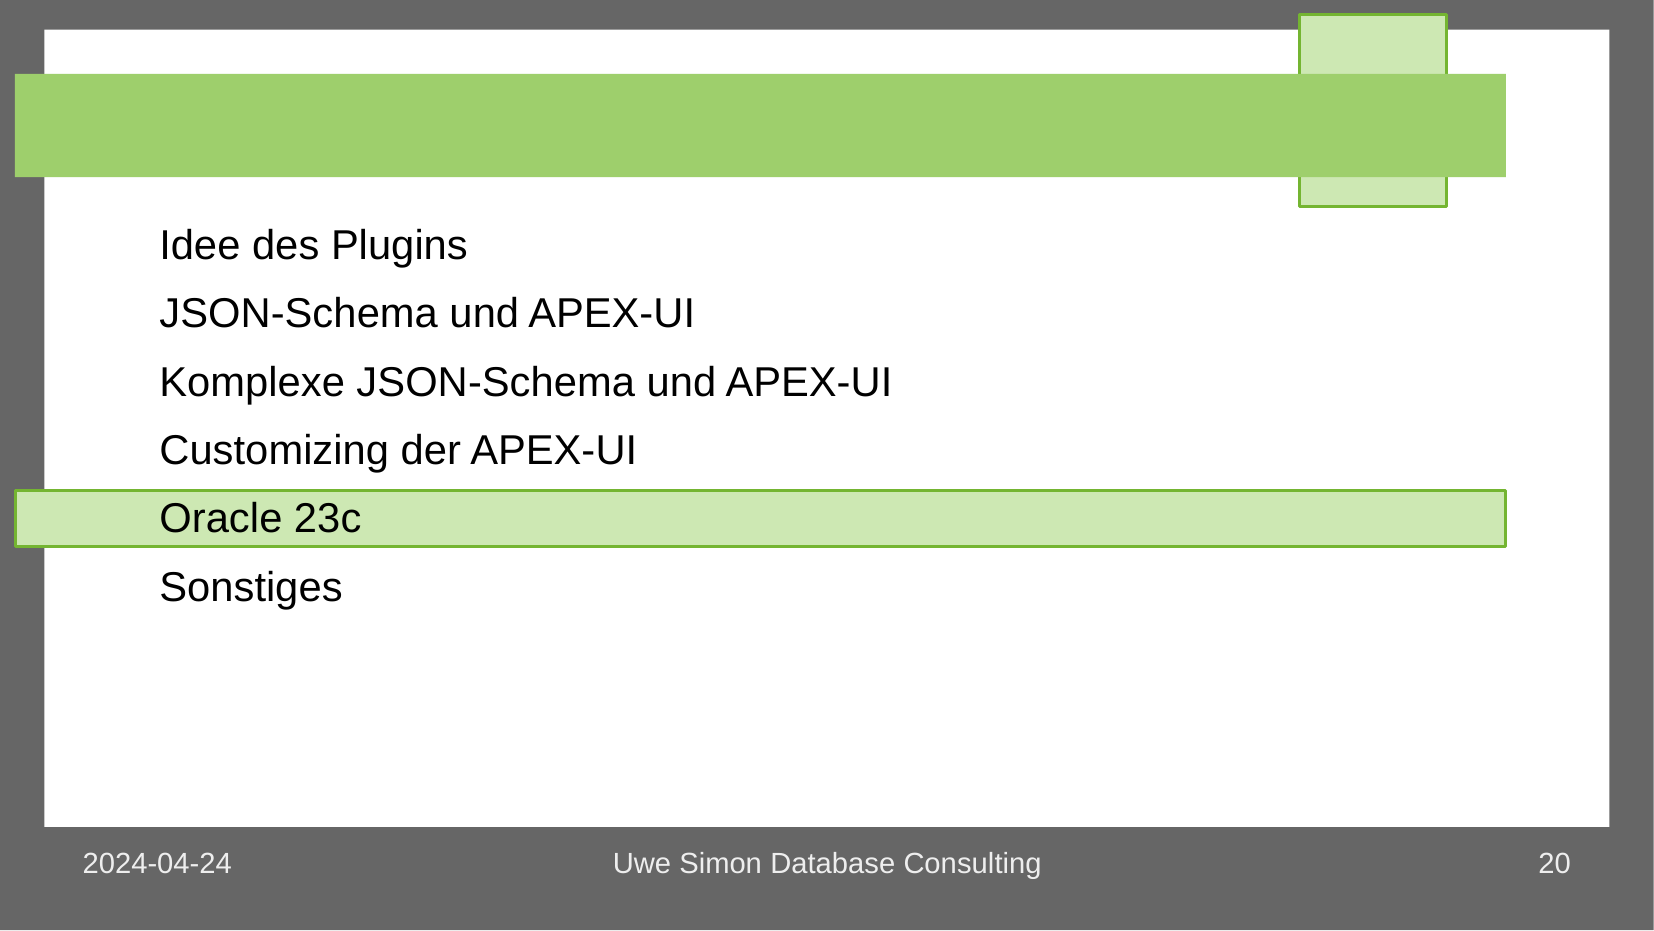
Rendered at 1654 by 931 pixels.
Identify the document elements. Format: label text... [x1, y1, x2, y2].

list Idee des Plugins JSON-Schema und APEX-UI Komplexe JSON-Schema und APEX-UI Customizing der APEX-UI Oracle 23c Sonstiges [88, 221, 1565, 813]
text_box [15, 490, 88, 547]
